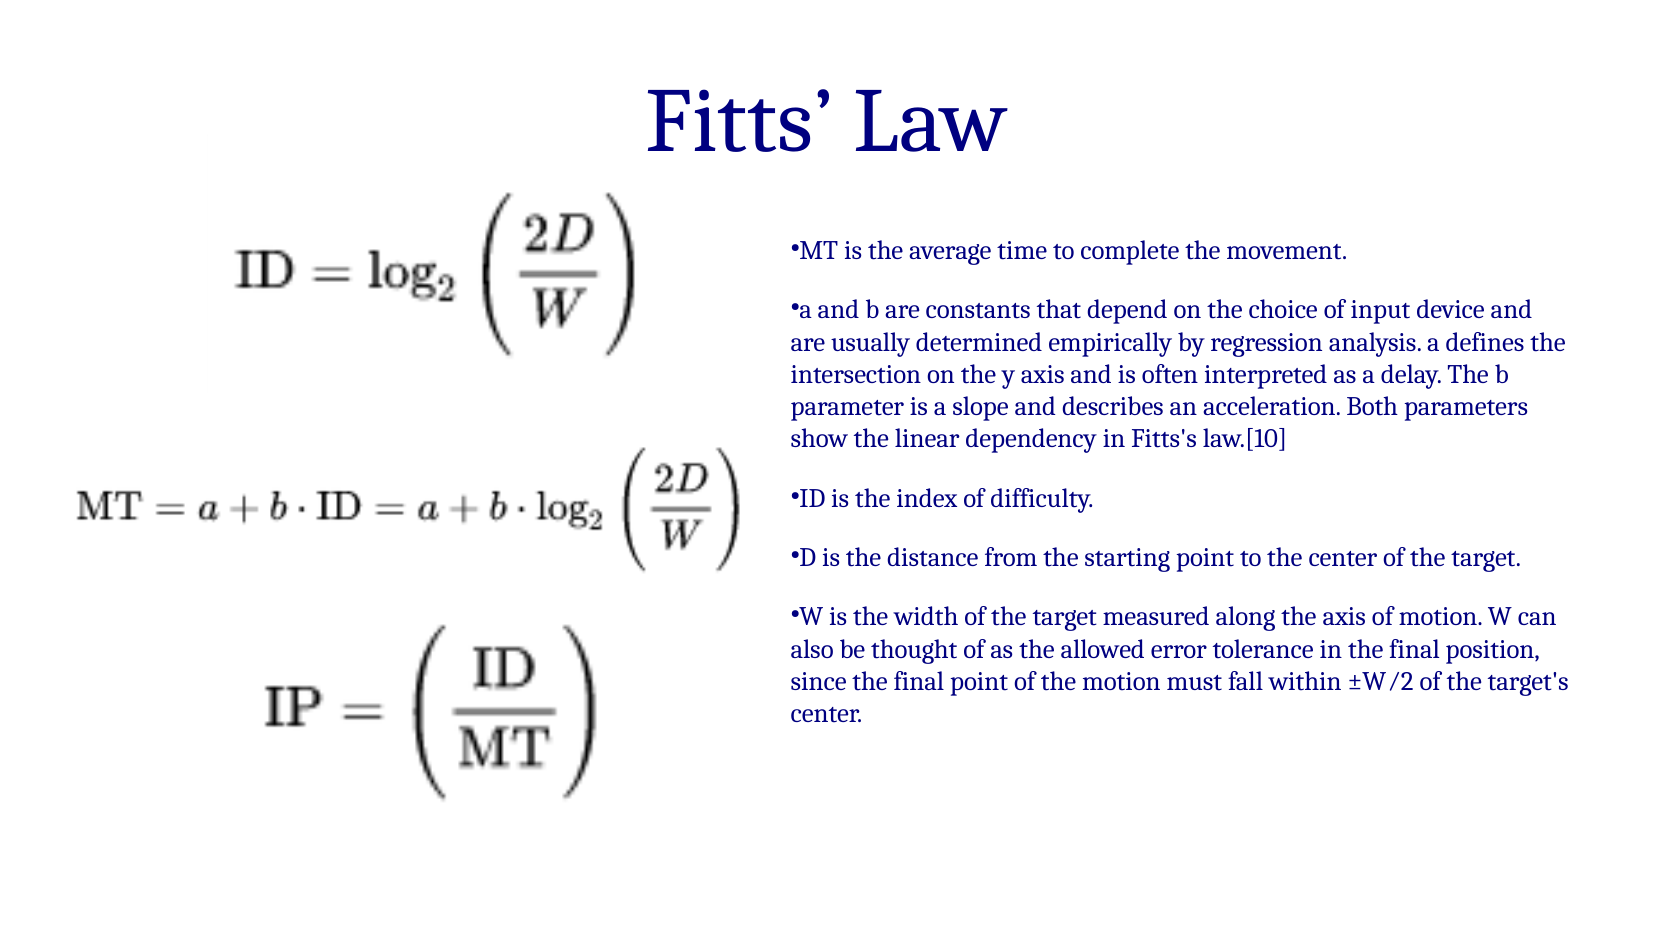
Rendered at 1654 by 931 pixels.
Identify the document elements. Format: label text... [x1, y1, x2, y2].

list MT is the average time to complete the movement. a and b are constants that depend on the choice of input device and are usually determined empirically by regression analysis. a defines the intersection on the y axis and is often interpreted as a delay. The b parameter is a slope and describes an acceleration. Both parameters show the linear dependency in Fitts's law.[10] ID is the index of difficulty. D is the distance from the starting point to the center of the target. W is the width of the target measured along the axis of motion. W can also be thought of as the allowed error tolerance in the final position, since the final point of the motion must fall within ±W⁄2 of the target's center. [790, 232, 1571, 729]
picture [45, 413, 773, 824]
picture [206, 193, 685, 393]
title Fitts’ Law [82, 37, 1571, 193]
